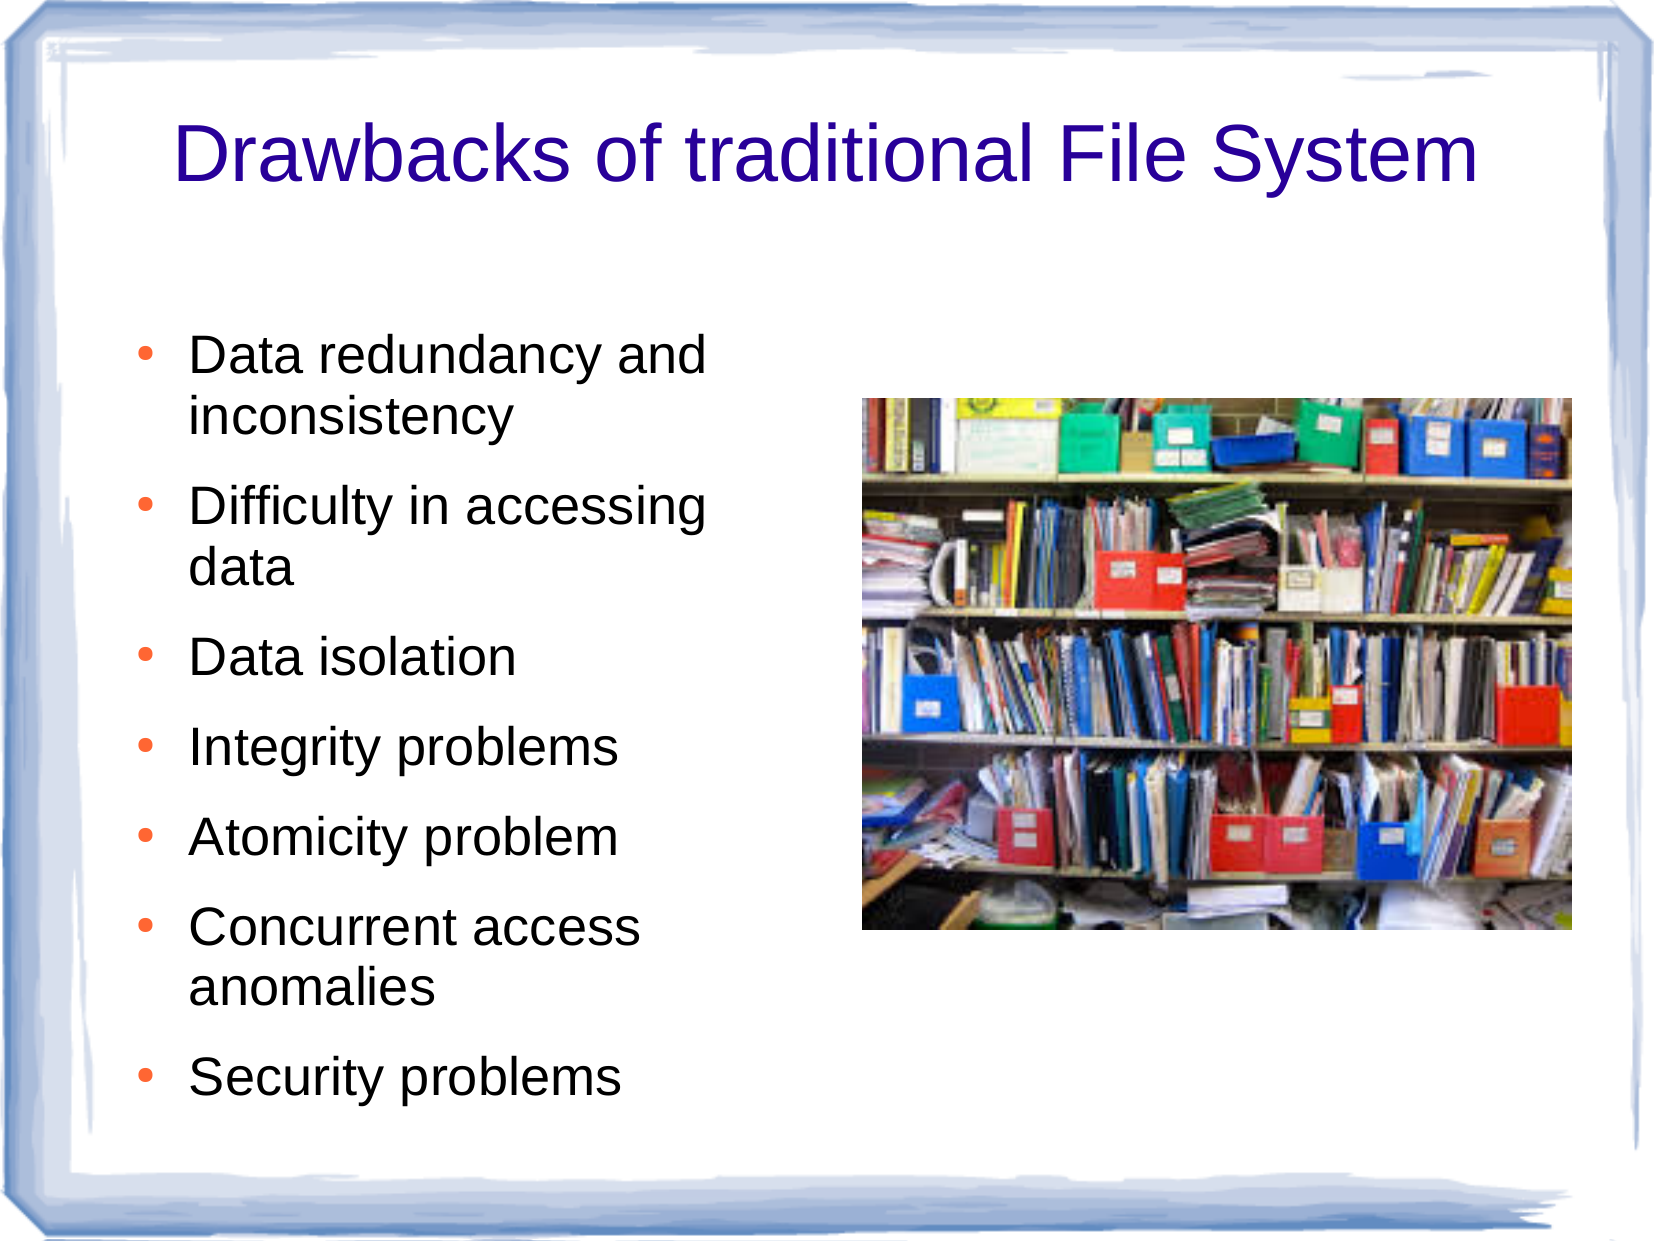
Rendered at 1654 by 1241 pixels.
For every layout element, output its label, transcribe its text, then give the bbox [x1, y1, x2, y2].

picture [0, 0, 1654, 1241]
list Data redundancy and inconsistency Difficulty in accessing data Data isolation Integrity problems Atomicity problem Concurrent access anomalies Security problems [118, 324, 827, 1108]
title Drawbacks of traditional File System [82, 49, 1571, 257]
